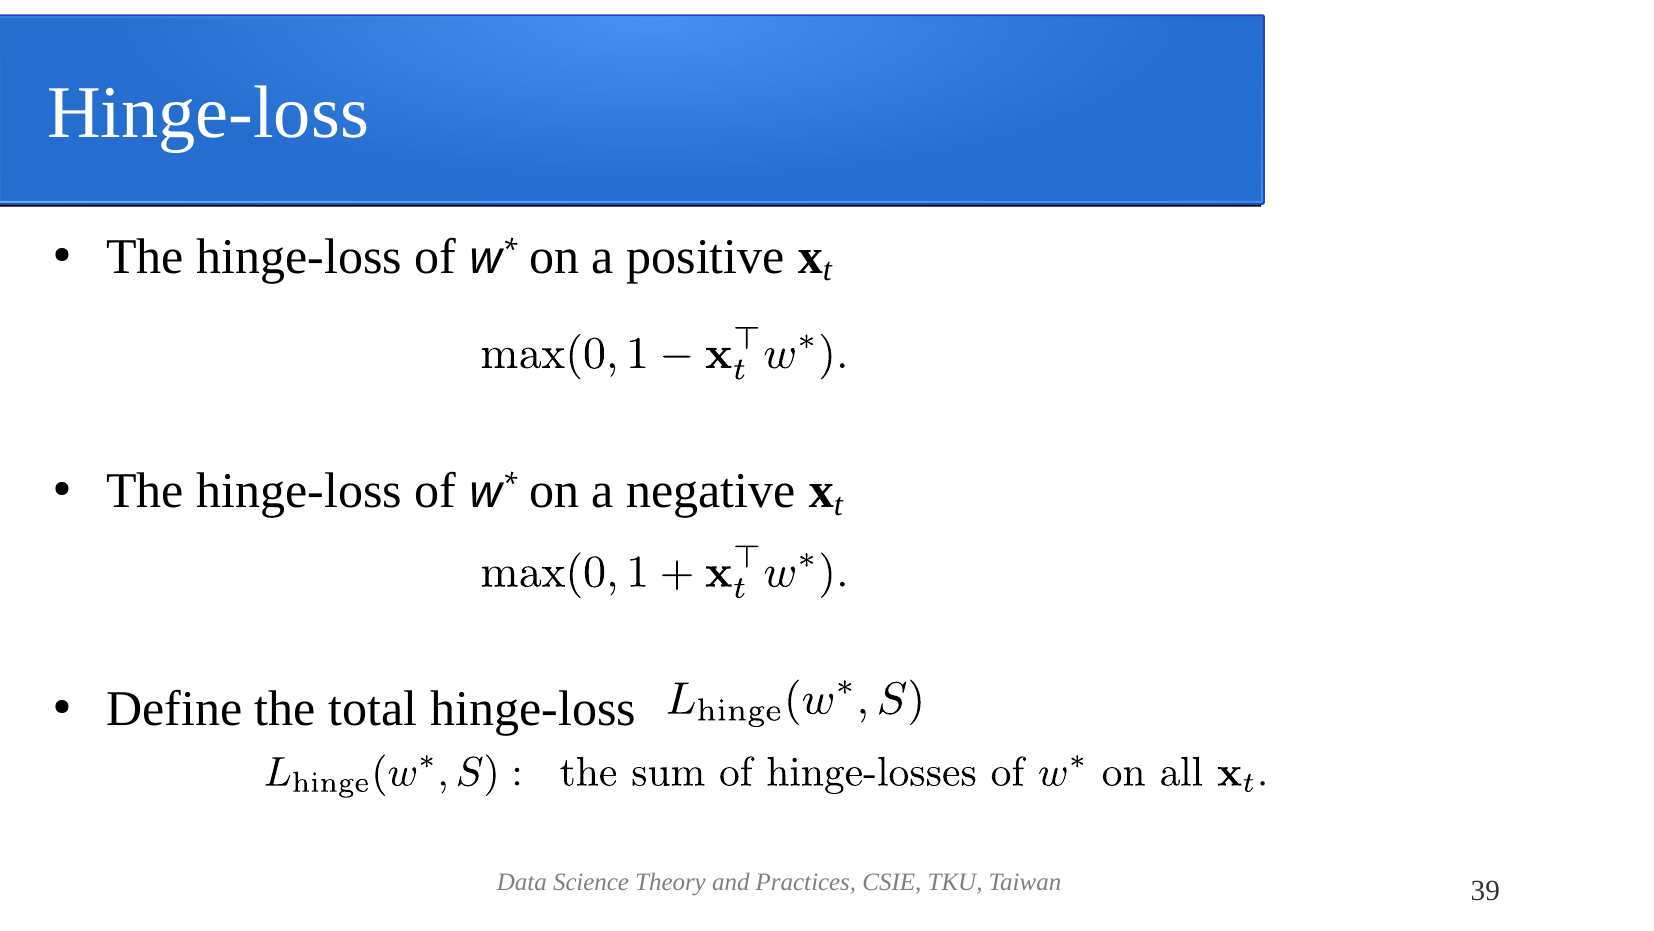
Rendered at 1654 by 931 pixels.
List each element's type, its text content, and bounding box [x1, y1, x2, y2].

picture [480, 327, 845, 380]
title Hinge-loss [47, 35, 1199, 189]
picture [262, 752, 1267, 800]
picture [480, 545, 845, 599]
picture [663, 677, 923, 729]
list The hinge-loss of w* on a positive xt The hinge-loss of w* on a negative xt Define the total hinge-loss [35, 224, 1524, 764]
